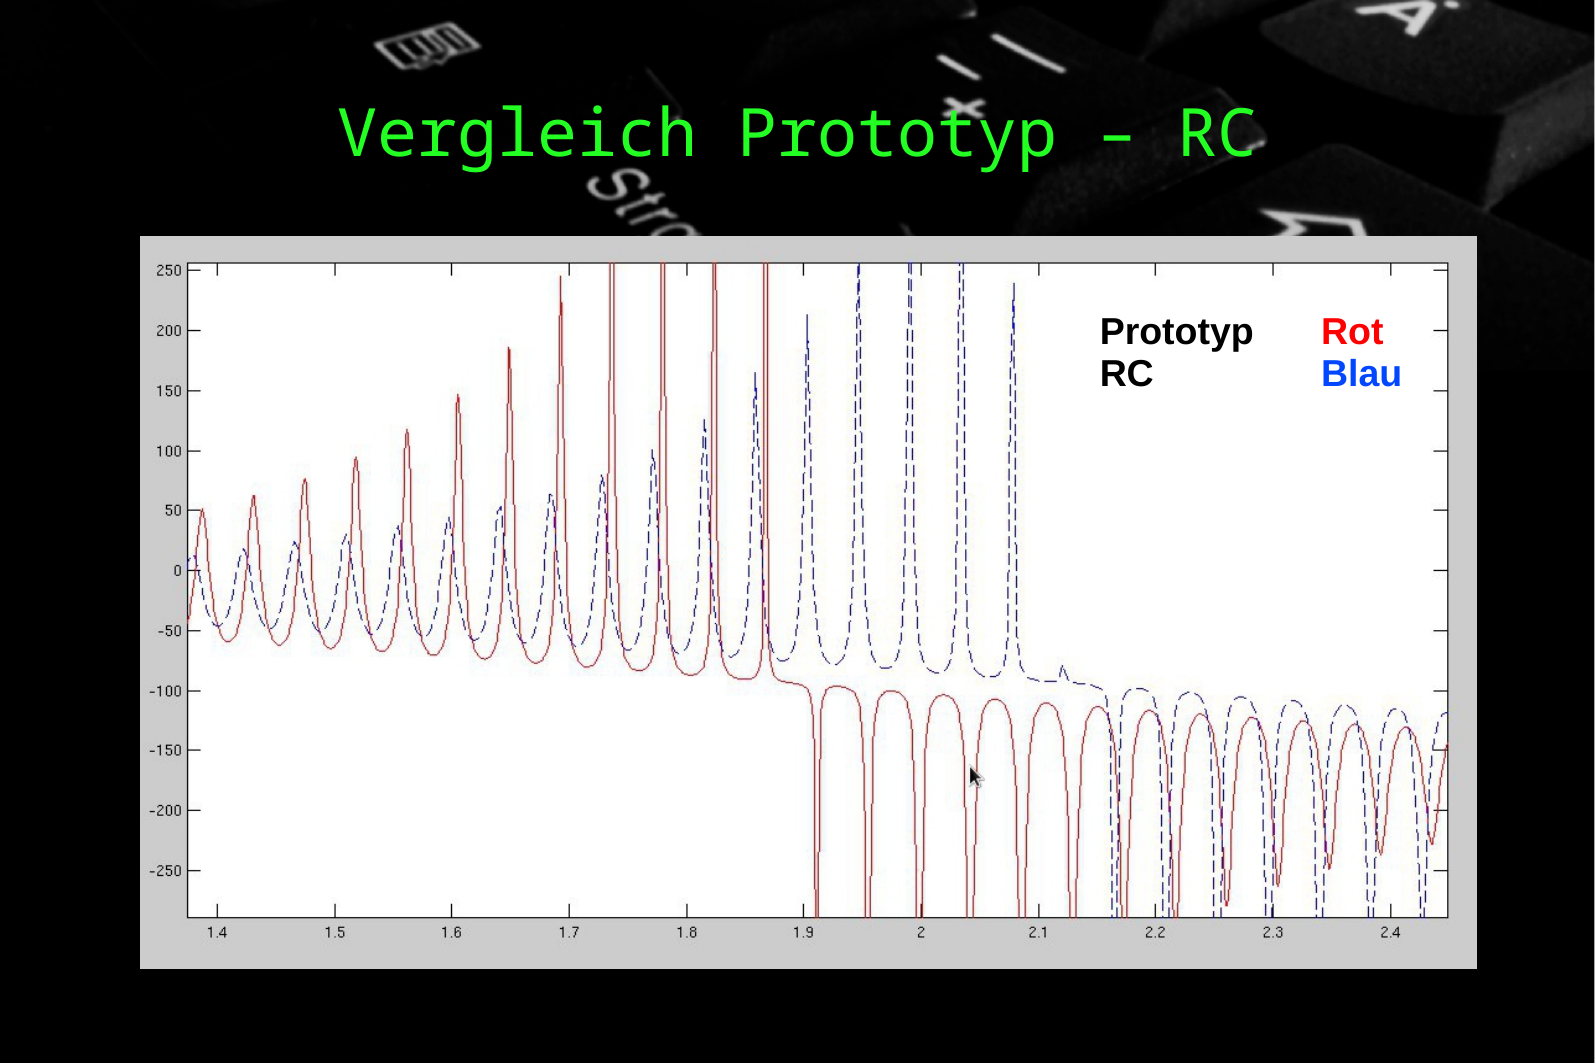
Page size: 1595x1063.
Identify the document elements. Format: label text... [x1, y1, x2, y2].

text_box Prototyp Rot RC Blau [1084, 302, 1418, 402]
title Vergleich Prototyp – RC [79, 42, 1515, 220]
picture [0, 0, 1595, 1063]
